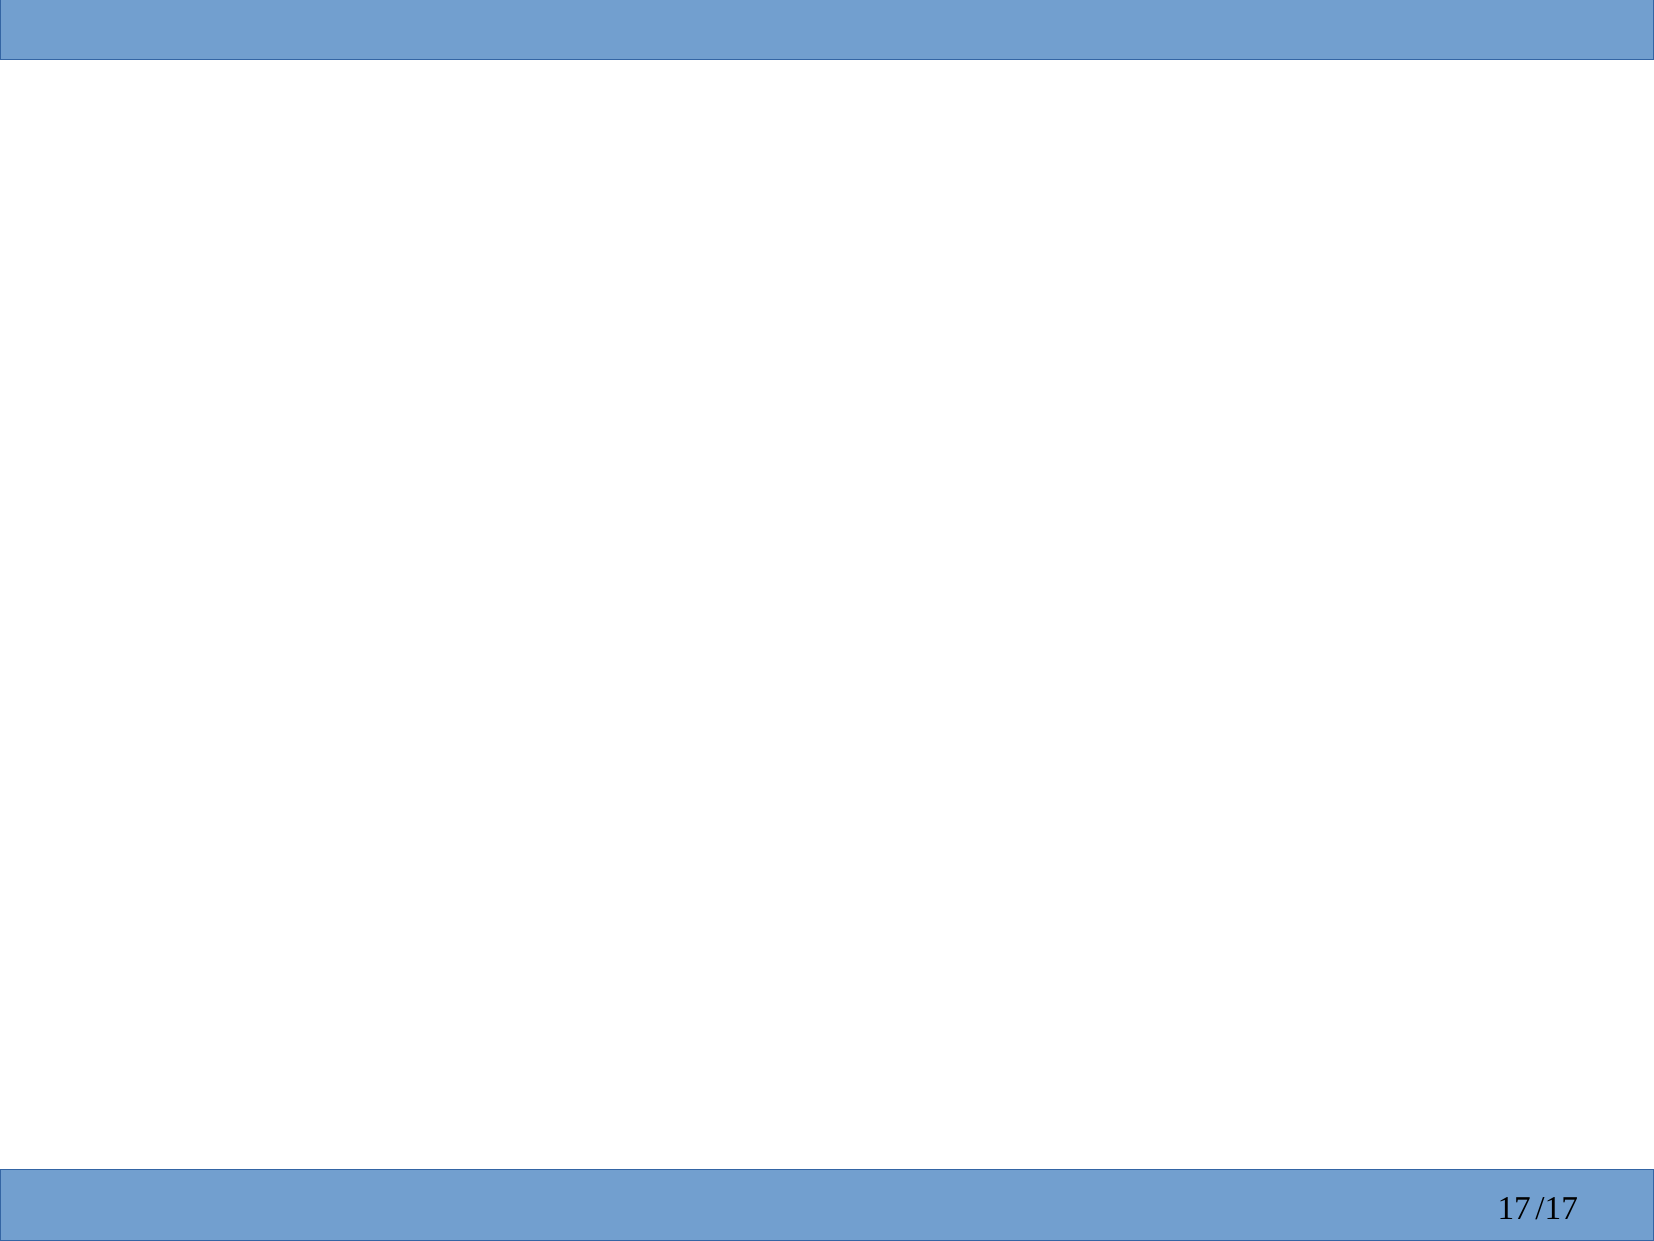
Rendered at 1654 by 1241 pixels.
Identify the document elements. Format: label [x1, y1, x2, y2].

text_box [0, 0, 1654, 60]
